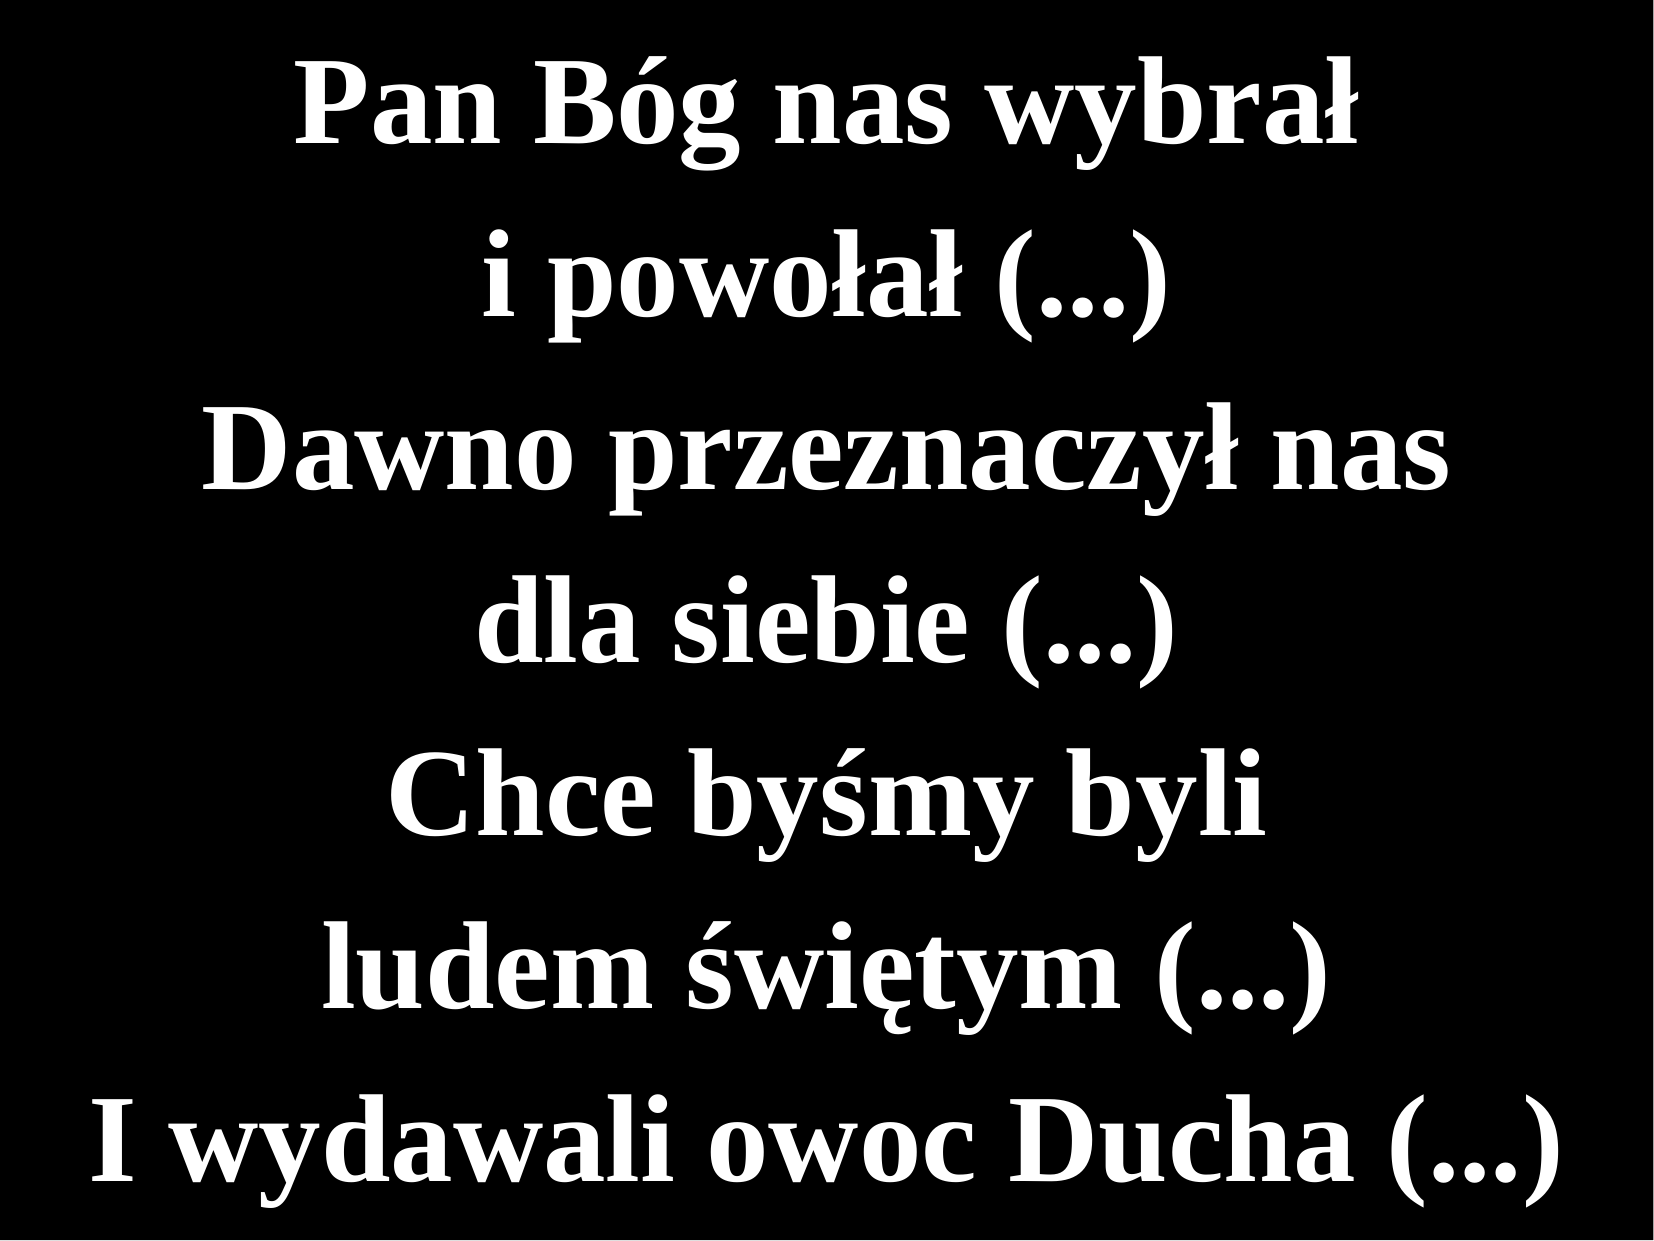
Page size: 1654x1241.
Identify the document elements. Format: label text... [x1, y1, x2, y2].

title Pan Bóg nas wybrał ppp i powołał (...) ppp Dawno przeznaczył nas ppp dla siebie (...) ppp Chce byśmy byli ppp ludem świętym (...) ppp I wydawali owoc Ducha (...) [0, 0, 1654, 1241]
